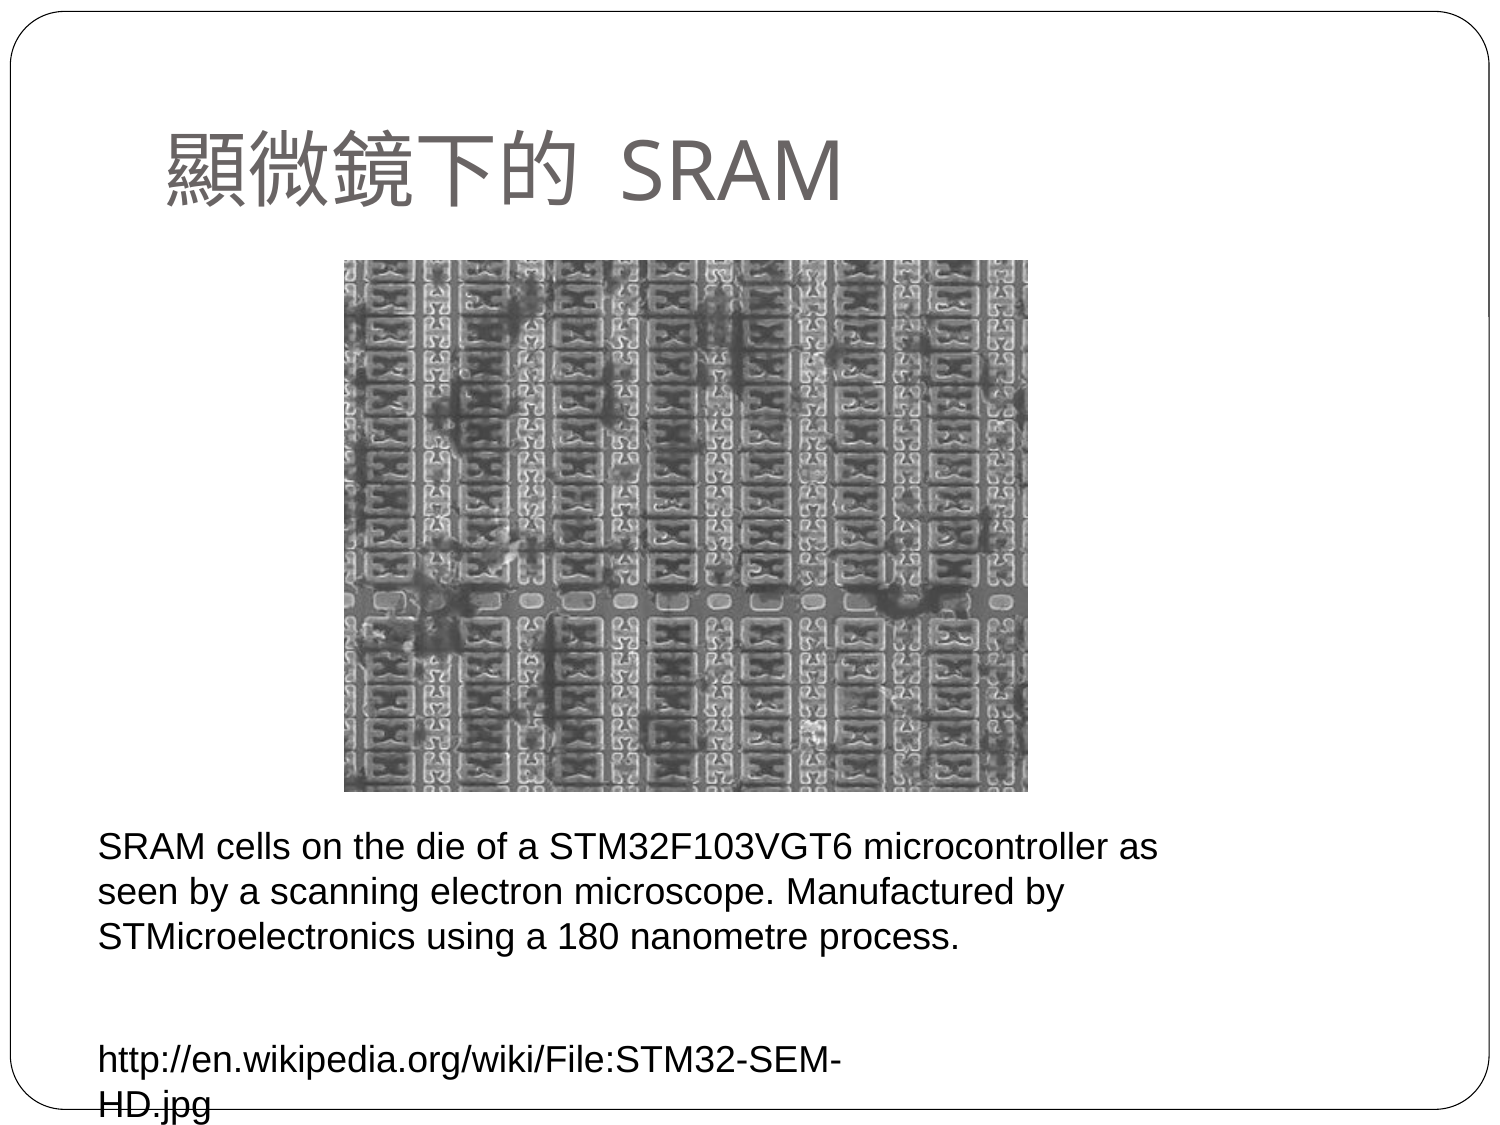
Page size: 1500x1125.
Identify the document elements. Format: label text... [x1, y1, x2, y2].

text_box http://en.wikipedia.org/wiki/File:STM32-SEM-HD.jpg [82, 1027, 971, 1088]
title 顯微鏡下的 SRAM [150, 9, 1426, 233]
text_box SRAM cells on the die of a STM32F103VGT6 microcontroller as seen by a scanning electron microscope. Manufactured by STMicroelectronics using a 180 nanometre process. [82, 814, 1247, 965]
picture [344, 260, 1028, 792]
